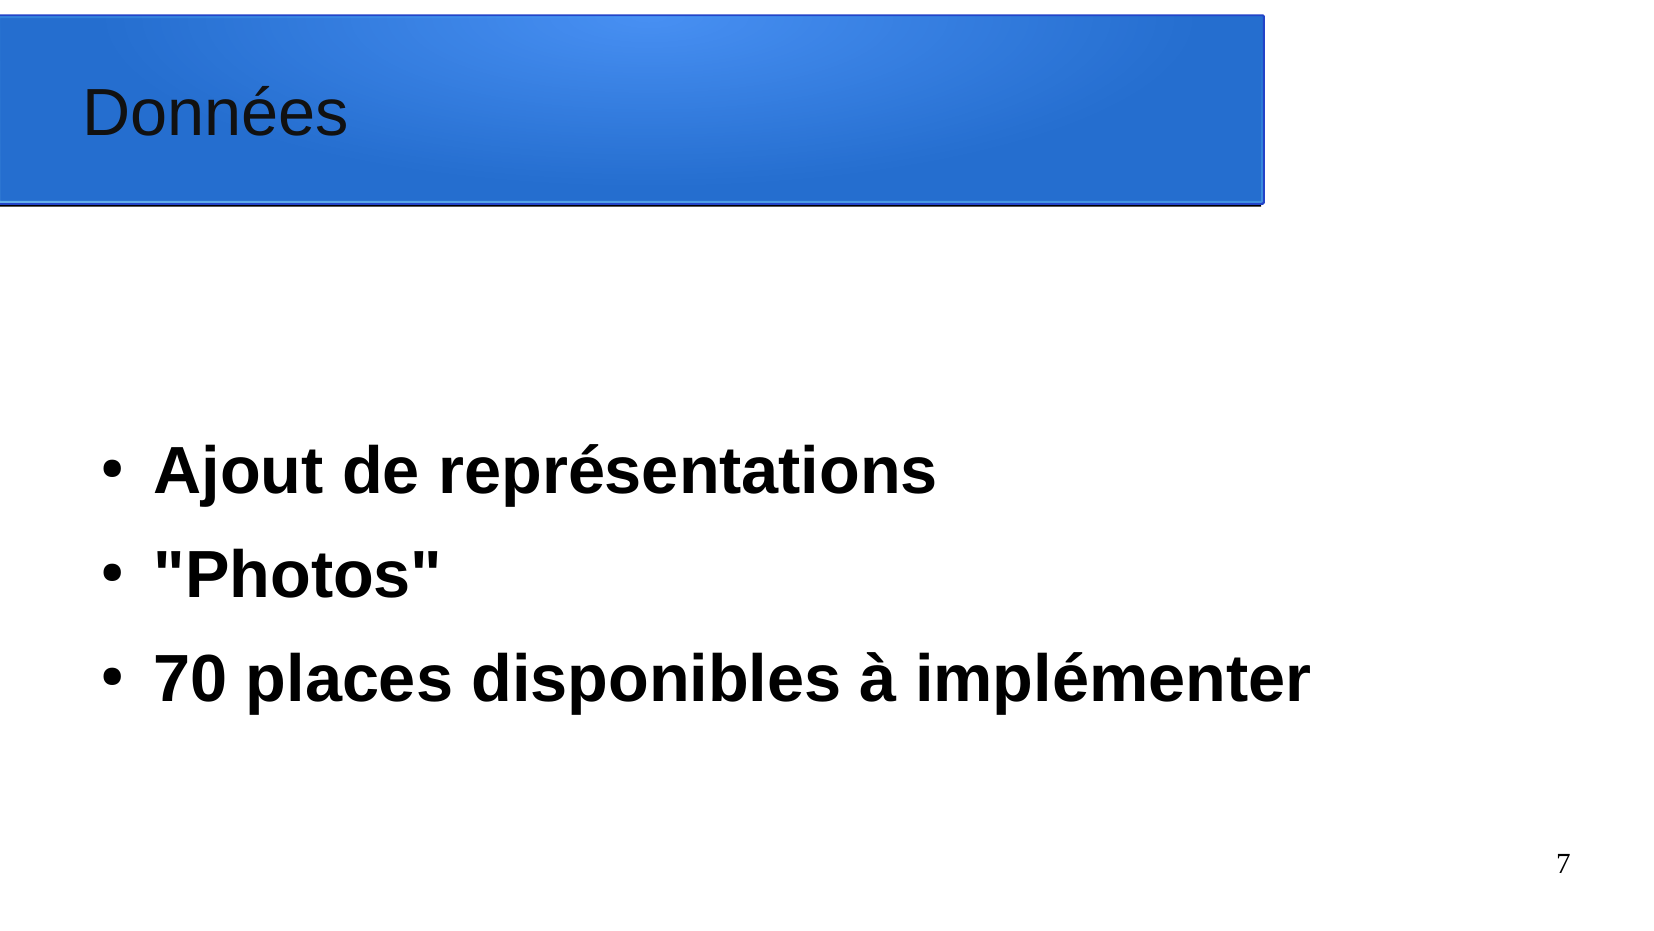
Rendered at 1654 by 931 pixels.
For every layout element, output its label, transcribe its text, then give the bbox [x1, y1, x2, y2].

list Ajout de représentations "Photos" 70 places disponibles à implémenter [82, 224, 1571, 764]
title Données [82, 35, 1235, 189]
